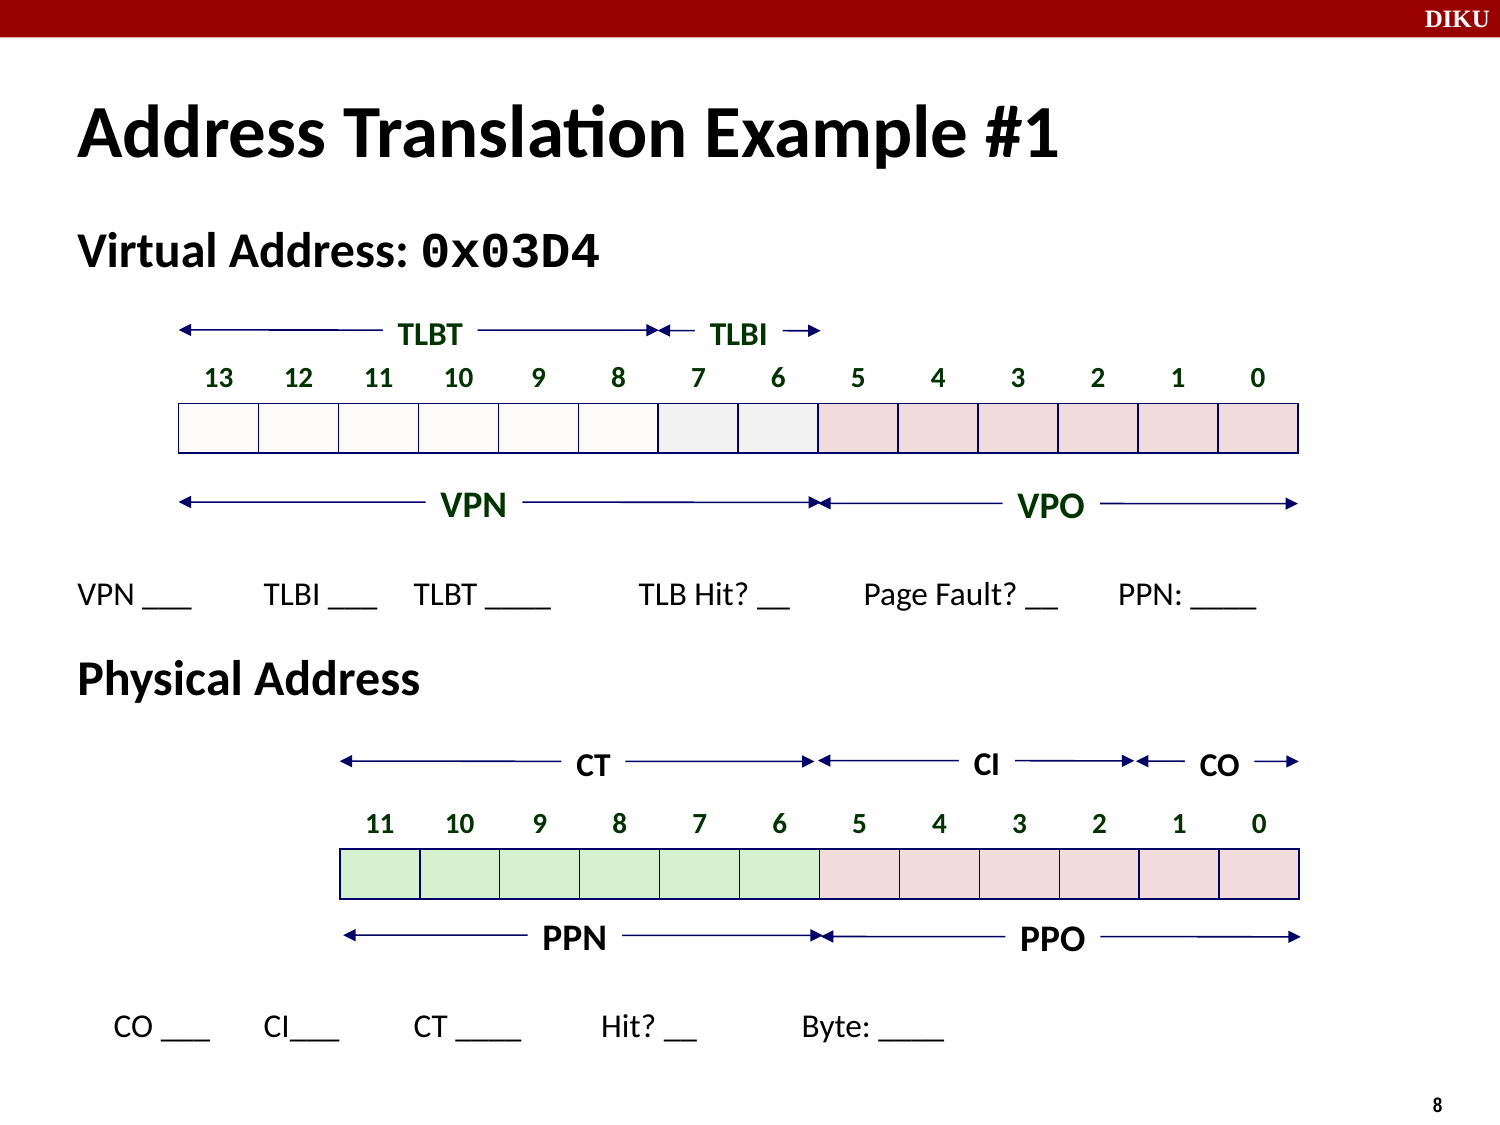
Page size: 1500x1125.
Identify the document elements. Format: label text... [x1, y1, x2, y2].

text_box 3 [979, 798, 1059, 849]
text_box [339, 849, 1300, 899]
text_box TLBI [694, 310, 783, 365]
text_box 6 [739, 798, 819, 849]
text_box 7 [659, 798, 739, 849]
text_box 2 [1058, 353, 1137, 404]
text_box 7 [658, 353, 738, 404]
text_box 0 [1219, 798, 1300, 849]
text_box Virtual Address: 0x03D4 VPN ___ TLBI ___ TLBT ____ TLB Hit? __ Page Fault? __ PPN: ____ Physical Address CO ___ CI___ CT ____ Hit? __ Byte: ____ [62, 224, 1426, 1100]
text_box 0 [1217, 353, 1298, 404]
text_box 13 [178, 353, 258, 404]
text_box 4 [899, 798, 979, 849]
text_box 4 [898, 353, 978, 404]
text_box VPN [425, 478, 523, 538]
text_box [178, 404, 1298, 454]
text_box VPO [1002, 479, 1100, 540]
text_box 3 [978, 353, 1058, 404]
text_box 10 [418, 353, 498, 404]
text_box 6 [738, 353, 818, 404]
text_box CO [1184, 740, 1255, 796]
text_box 8 [578, 353, 658, 404]
text_box 10 [419, 798, 499, 849]
text_box 9 [499, 798, 579, 849]
text_box TLBT [382, 309, 478, 364]
text_box 5 [819, 798, 899, 849]
text_box PPN [527, 911, 623, 971]
text_box 11 [339, 798, 419, 849]
text_box 5 [818, 353, 898, 404]
text_box Address Translation Example #1 [62, 80, 1268, 175]
text_box 1 [1139, 798, 1219, 849]
text_box CI [958, 740, 1015, 795]
text_box 11 [338, 353, 418, 404]
text_box 1 [1137, 353, 1217, 404]
text_box 8 [579, 798, 659, 849]
text_box CT [561, 740, 626, 796]
text_box 9 [498, 353, 578, 404]
text_box 12 [258, 353, 338, 404]
text_box 2 [1059, 798, 1139, 849]
text_box PPO [1005, 912, 1101, 973]
